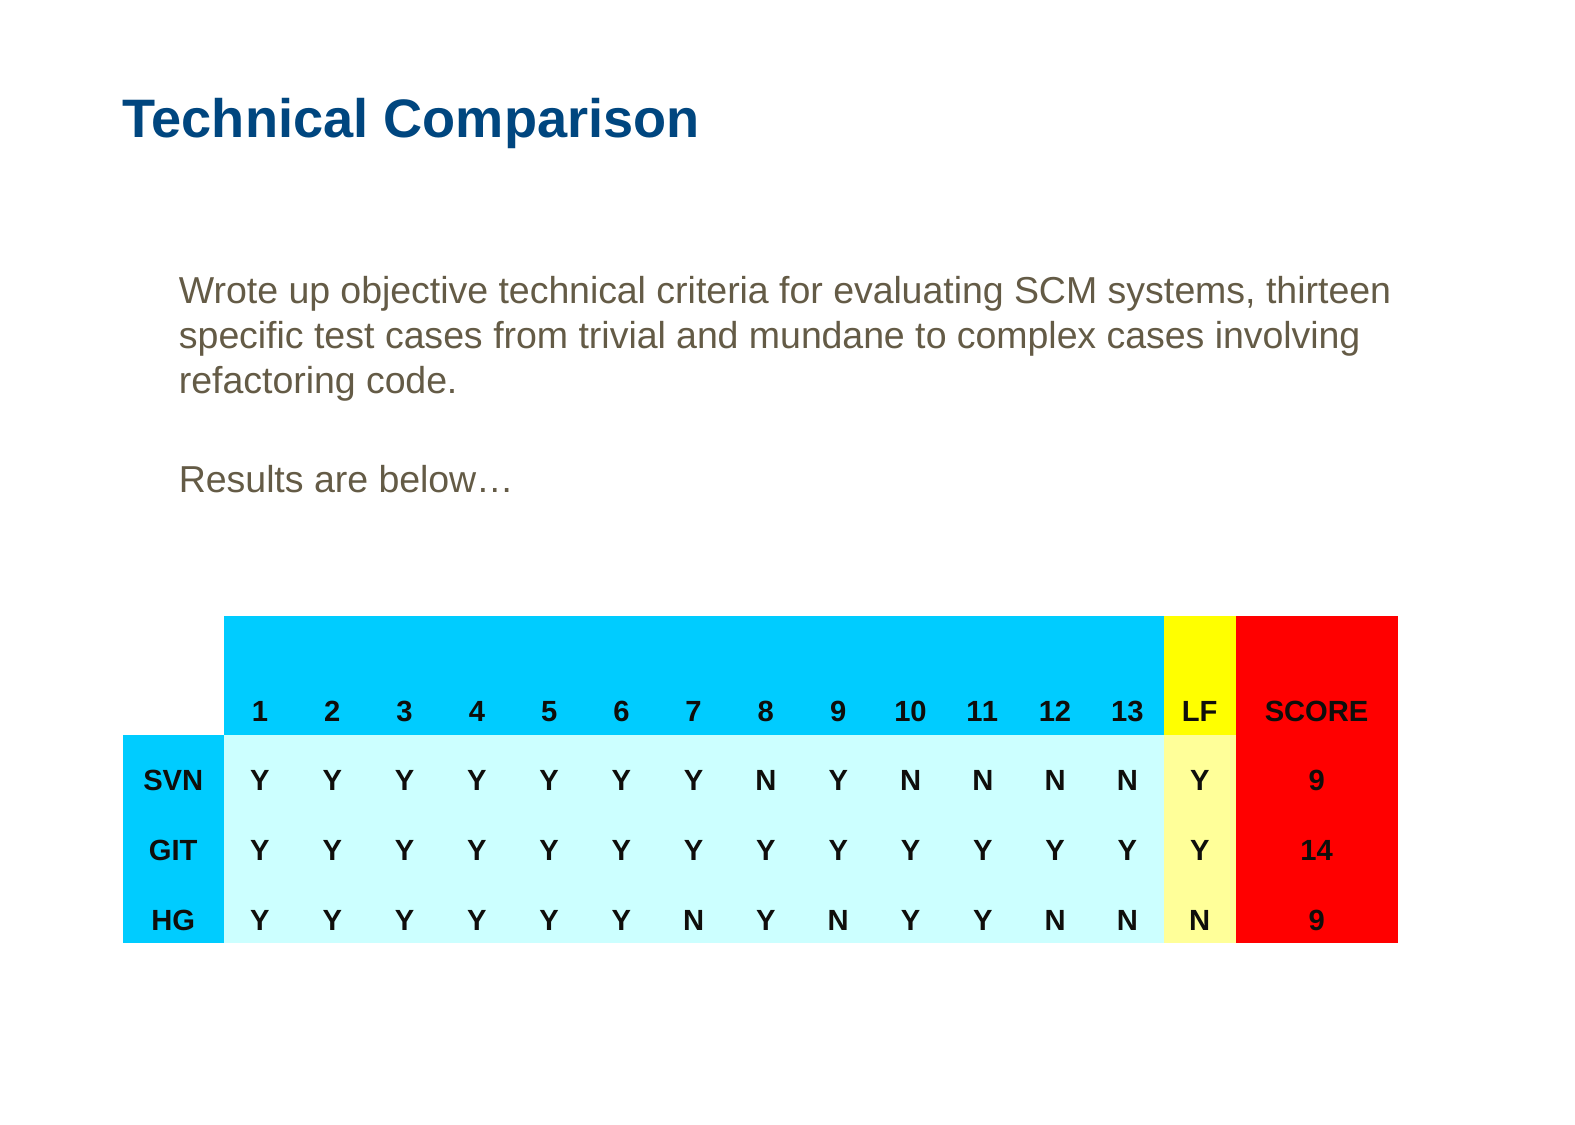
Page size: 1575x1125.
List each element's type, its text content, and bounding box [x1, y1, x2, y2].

table_cell Y [513, 735, 585, 804]
table_header [123, 616, 224, 735]
table_cell Y [874, 804, 947, 874]
table_header 2 [296, 616, 369, 735]
table_cell N [1019, 874, 1091, 943]
table_cell 9 [1236, 735, 1398, 804]
table_cell Y [585, 804, 658, 874]
table_cell Y [802, 804, 874, 874]
table_cell N [947, 735, 1019, 804]
table_header 1 [224, 616, 296, 735]
table_header 6 [585, 616, 658, 735]
table_header 4 [441, 616, 513, 735]
table_cell 14 [1236, 804, 1398, 874]
table_cell Y [730, 874, 802, 943]
table_cell Y [224, 874, 296, 943]
table_cell Y [730, 804, 802, 874]
table_cell Y [296, 874, 369, 943]
table_header 10 [874, 616, 947, 735]
table_cell Y [513, 804, 585, 874]
table_cell Y [658, 804, 730, 874]
list Wrote up objective technical criteria for evaluating SCM systems, thirteen specific test cases from trivial and mundane to complex cases involving refactoring code. Results are below… [122, 265, 1398, 591]
table_cell Y [585, 874, 658, 943]
table_cell N [1091, 735, 1164, 804]
table_cell Y [802, 735, 874, 804]
table_header 7 [658, 616, 730, 735]
table_cell Y [296, 804, 369, 874]
table_cell HG [123, 874, 224, 943]
table_cell Y [369, 804, 441, 874]
table_cell Y [585, 735, 658, 804]
table_cell SVN [123, 735, 224, 804]
table_header 8 [730, 616, 802, 735]
table_cell N [802, 874, 874, 943]
table_cell N [730, 735, 802, 804]
table_header 9 [802, 616, 874, 735]
table_cell Y [224, 804, 296, 874]
table_cell Y [441, 874, 513, 943]
table_cell Y [658, 735, 730, 804]
table_cell Y [224, 735, 296, 804]
table_cell 9 [1236, 874, 1398, 943]
table_cell Y [441, 735, 513, 804]
table_header 13 [1091, 616, 1164, 735]
table_cell Y [513, 874, 585, 943]
title Technical Comparison [122, 76, 1541, 157]
table_cell Y [1019, 804, 1091, 874]
table_cell Y [1091, 804, 1164, 874]
table_cell N [1091, 874, 1164, 943]
table_cell N [1019, 735, 1091, 804]
table_cell Y [1164, 735, 1236, 804]
table_cell N [874, 735, 947, 804]
table_cell Y [441, 804, 513, 874]
table_header LF [1164, 616, 1236, 735]
table_cell Y [1164, 804, 1236, 874]
table_header 5 [513, 616, 585, 735]
table_cell GIT [123, 804, 224, 874]
table_cell Y [947, 804, 1019, 874]
table_cell Y [369, 735, 441, 804]
table_header 3 [369, 616, 441, 735]
table_cell Y [369, 874, 441, 943]
table_header 12 [1019, 616, 1091, 735]
table_cell Y [874, 874, 947, 943]
table_cell N [658, 874, 730, 943]
table_cell Y [947, 874, 1019, 943]
table_cell Y [296, 735, 369, 804]
table_header 11 [947, 616, 1019, 735]
table_header SCORE [1236, 616, 1398, 735]
table_cell N [1164, 874, 1236, 943]
